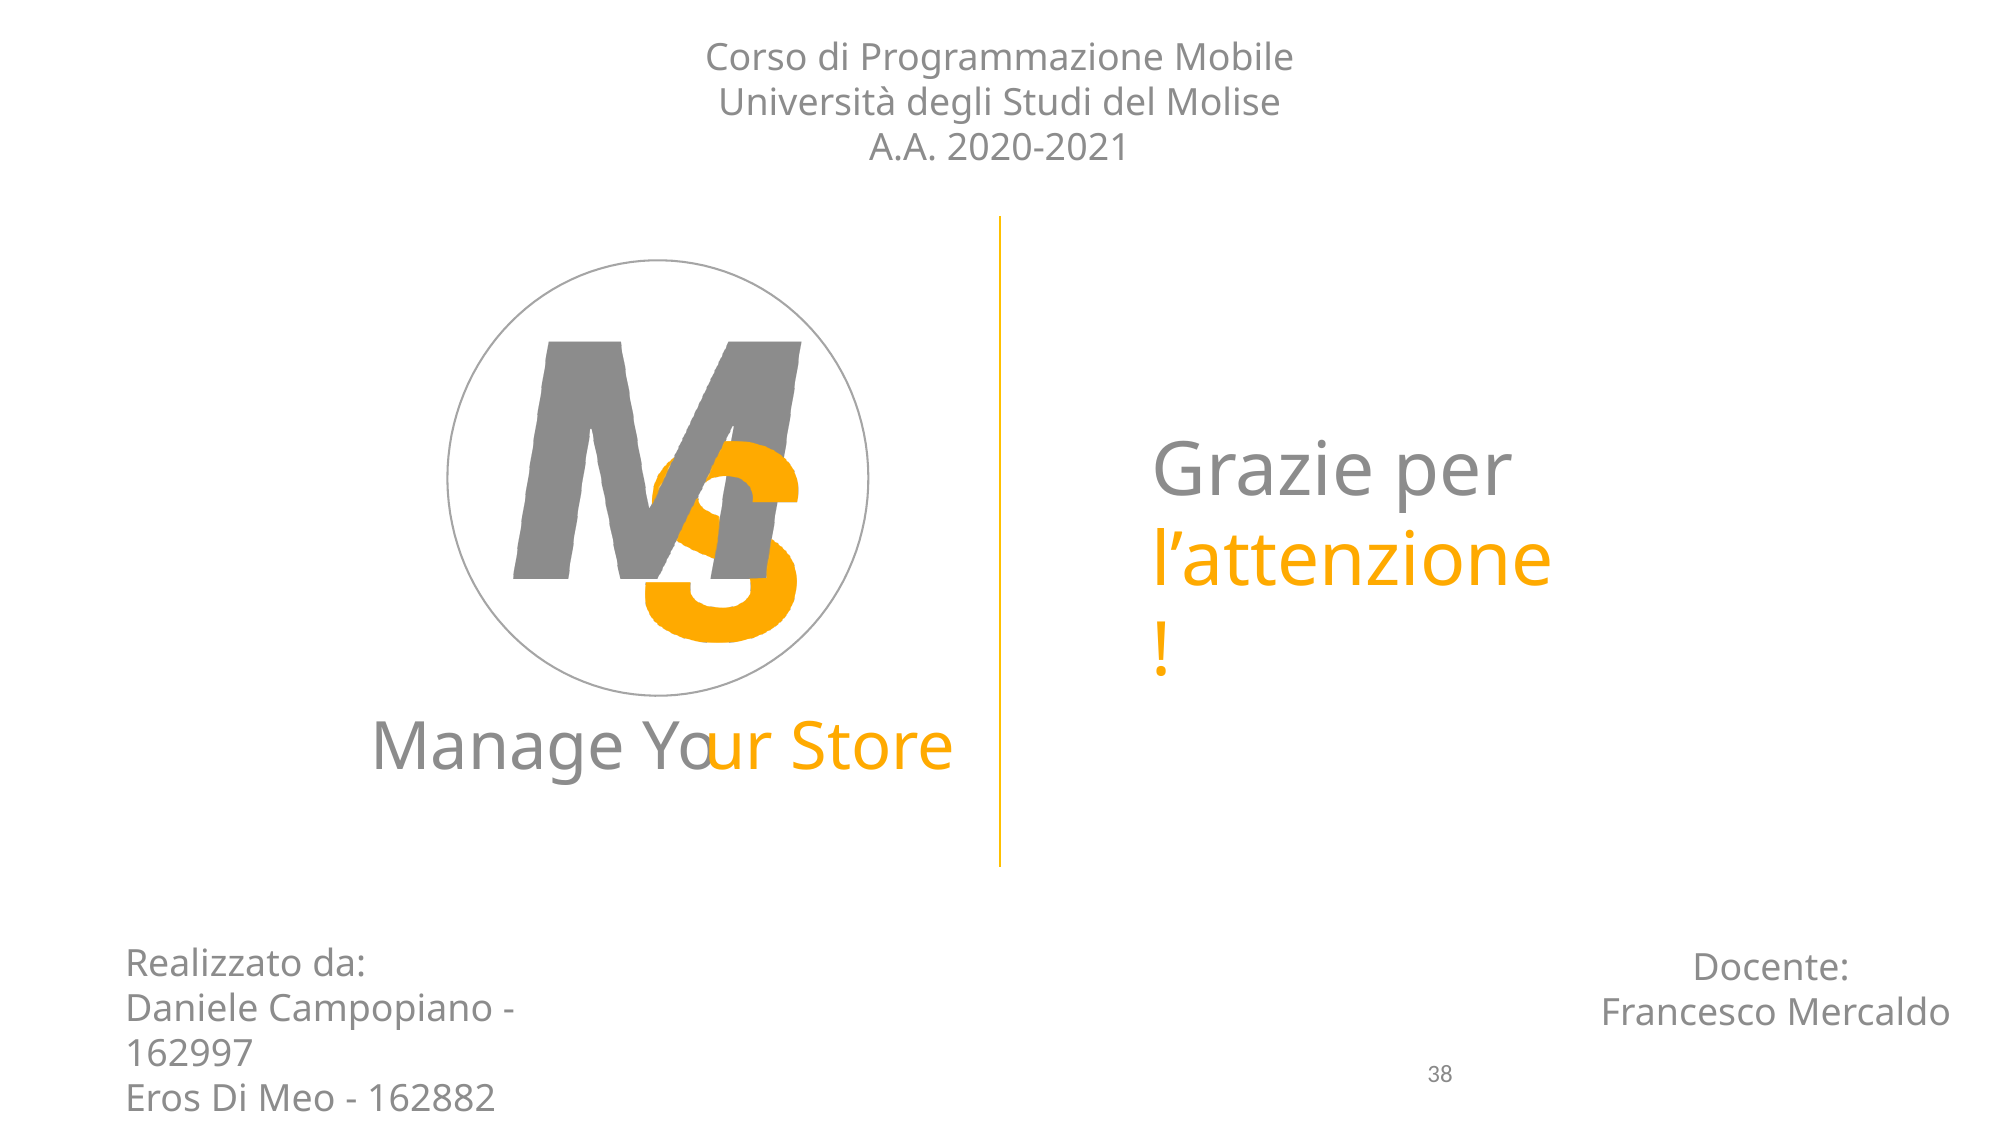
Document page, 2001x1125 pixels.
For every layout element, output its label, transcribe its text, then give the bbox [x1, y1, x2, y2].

text_box Realizzato da: Daniele Campopiano - 162997 Eros Di Meo - 162882 [110, 931, 657, 1084]
text_box Docente: Francesco Mercaldo [1585, 935, 1980, 1042]
text_box Grazie per l’attenzione! [1136, 412, 1587, 610]
text_box Manage Yo [355, 695, 689, 792]
picture [453, 537, 581, 683]
text_box [1412, 1042, 1863, 1103]
picture [735, 536, 863, 683]
picture [453, 273, 863, 683]
picture [453, 273, 581, 420]
picture [735, 273, 863, 420]
text_box Corso di Programmazione Mobile Università degli Studi del Molise A.A. 2020-2021 [447, 25, 1553, 177]
text_box ur Store [689, 695, 975, 792]
